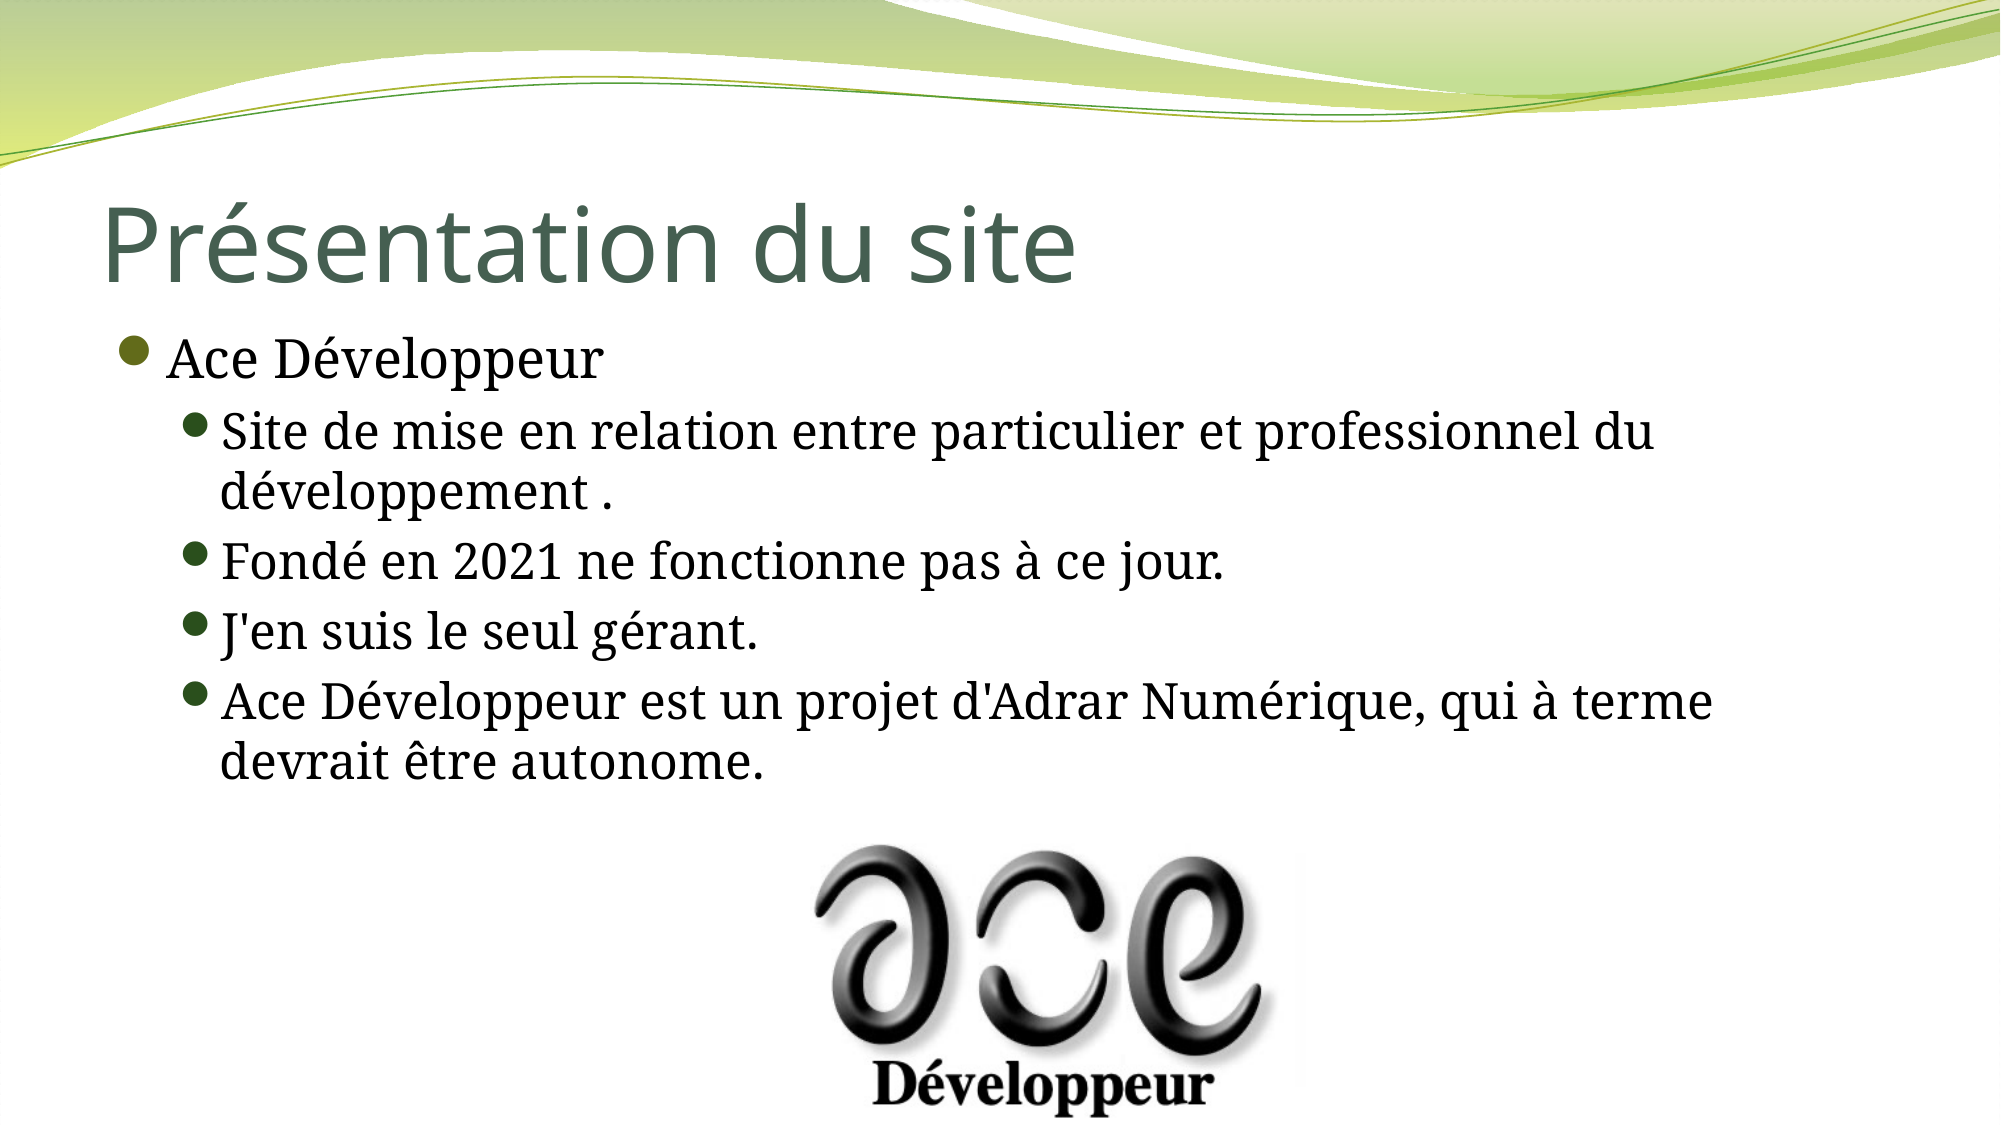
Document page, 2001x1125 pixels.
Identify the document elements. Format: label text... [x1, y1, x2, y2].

text_box Ace Développeur Site de mise en relation entre particulier et professionnel du développement . Fondé en 2021 ne fonctionne pas à ce jour. J'en suis le seul gérant. Ace Développeur est un projet d'Adrar Numérique, qui à terme devrait être autonome. [99, 317, 1900, 1038]
picture [779, 791, 1306, 1119]
text_box Présentation du site [99, 115, 1900, 303]
